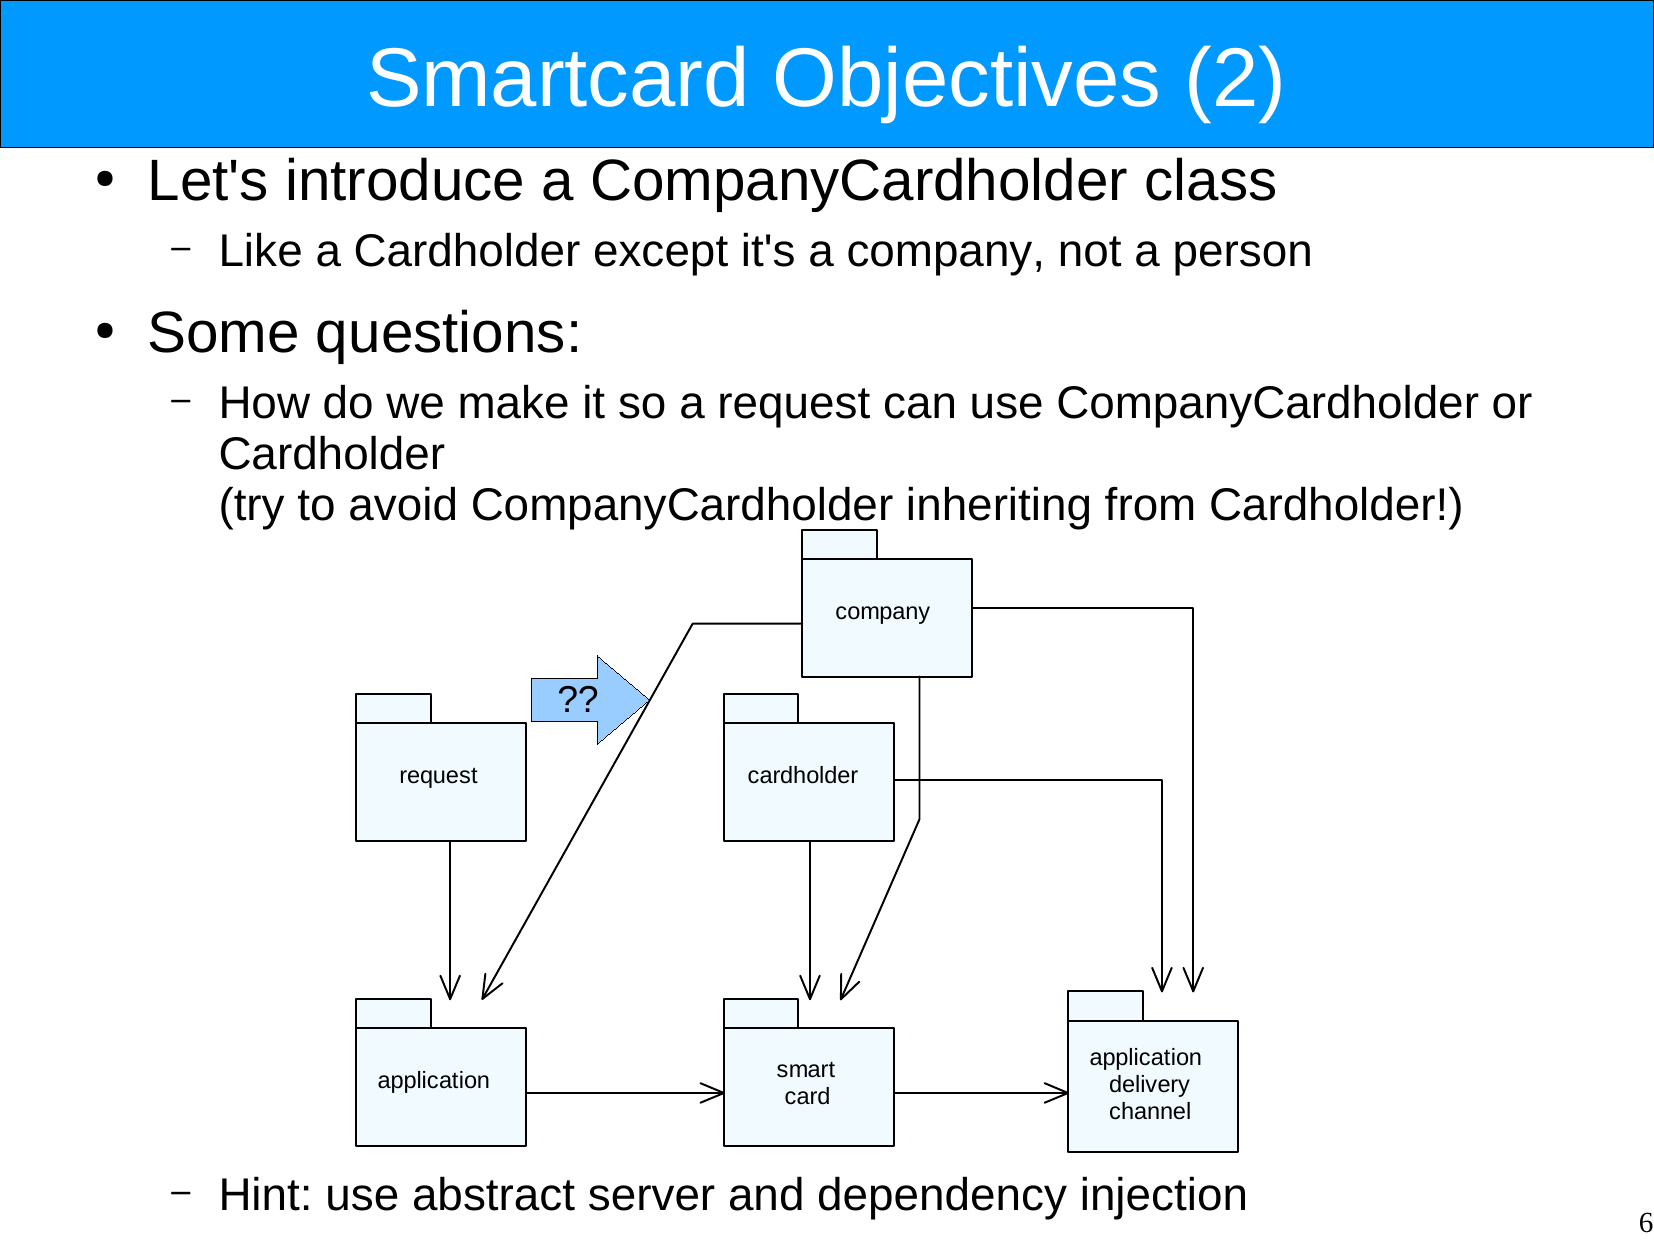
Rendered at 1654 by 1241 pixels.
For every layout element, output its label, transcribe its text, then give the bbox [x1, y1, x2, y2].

list Let's introduce a CompanyCardholder class Like a Cardholder except it's a company, not a person Some questions: How do we make it so a request can use CompanyCardholder or Cardholder (try to avoid CompanyCardholder inheriting from Cardholder!) Hint: use abstract server and dependency injection [76, 147, 1565, 1241]
title Smartcard Objectives (2) [82, 13, 1571, 142]
picture [354, 527, 1241, 1154]
